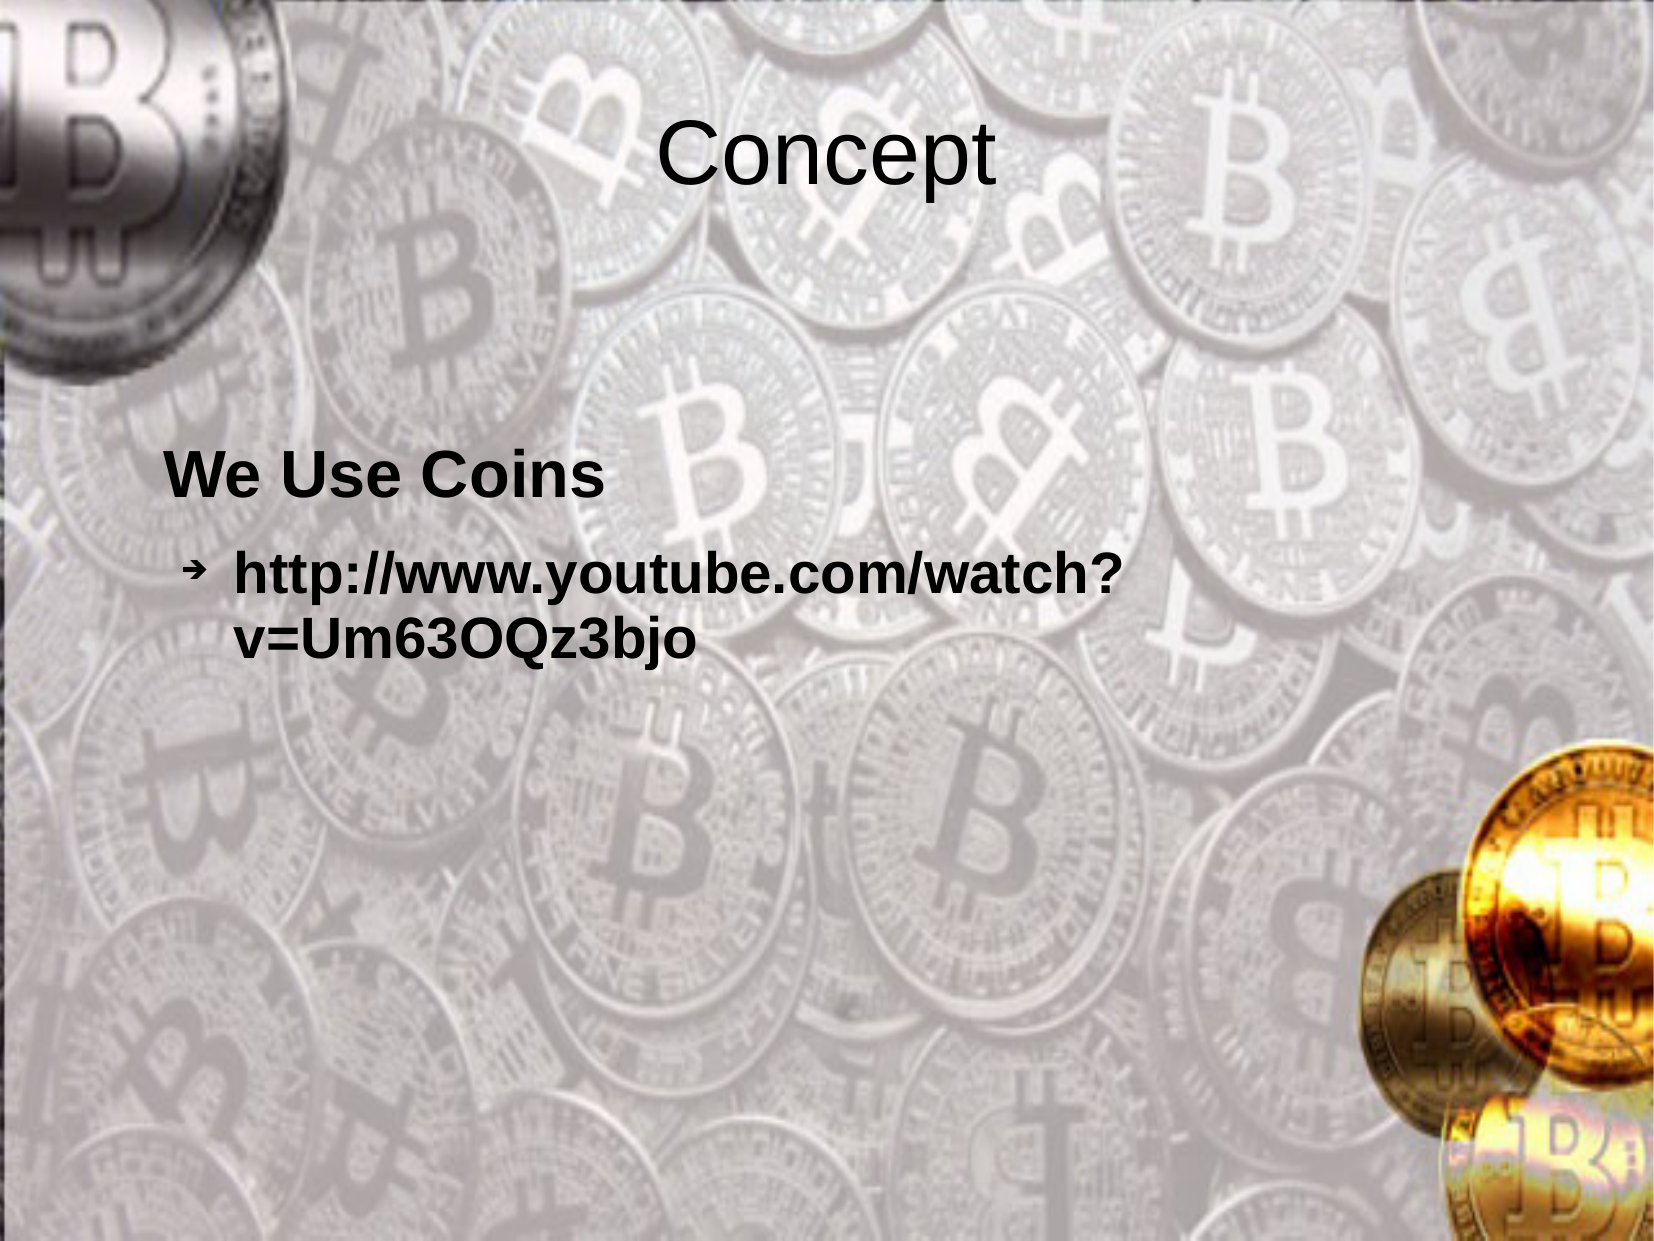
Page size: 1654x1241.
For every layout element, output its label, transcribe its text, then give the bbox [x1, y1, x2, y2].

picture [0, 0, 1654, 1241]
list We Use Coins http://www.youtube.com/watch?v=Um63OQz3bjo [92, 437, 1548, 709]
title Concept [82, 49, 1571, 257]
